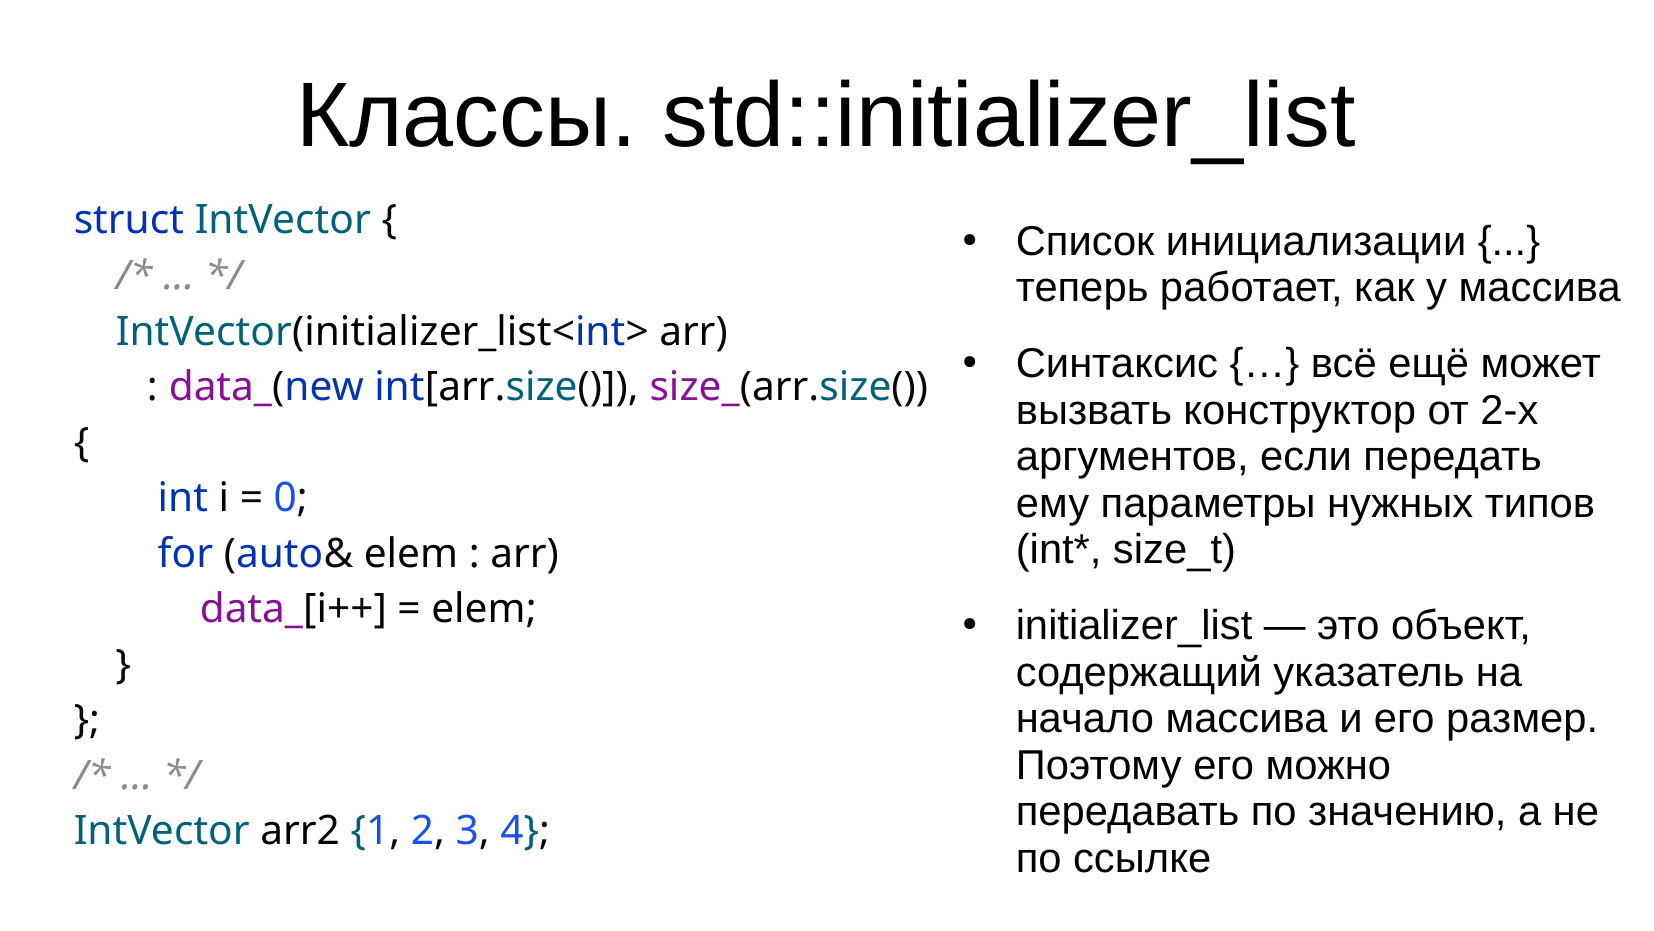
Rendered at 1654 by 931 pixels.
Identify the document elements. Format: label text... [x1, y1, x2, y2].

list Список инициализации {...} теперь работает, как у массива Синтаксис {…} всё ещё может вызвать конструктор от 2-х аргументов, если передать ему параметры нужных типов (int*, size_t) initializer_list — это объект, содержащий указатель на начало массива и его размер. Поэтому его можно передавать по значению, а не по ссылке [944, 217, 1625, 916]
title Классы. std::initializer_list [82, 37, 1571, 193]
text_box struct IntVector { /* ... */ IntVector(initializer_list<int> arr) : data_(new int[arr.size()]), size_(arr.size()) { int i = 0; for (auto& elem : arr) data_[i++] = elem; } }; /* ... */ IntVector arr2 {1, 2, 3, 4}; [59, 183, 945, 886]
